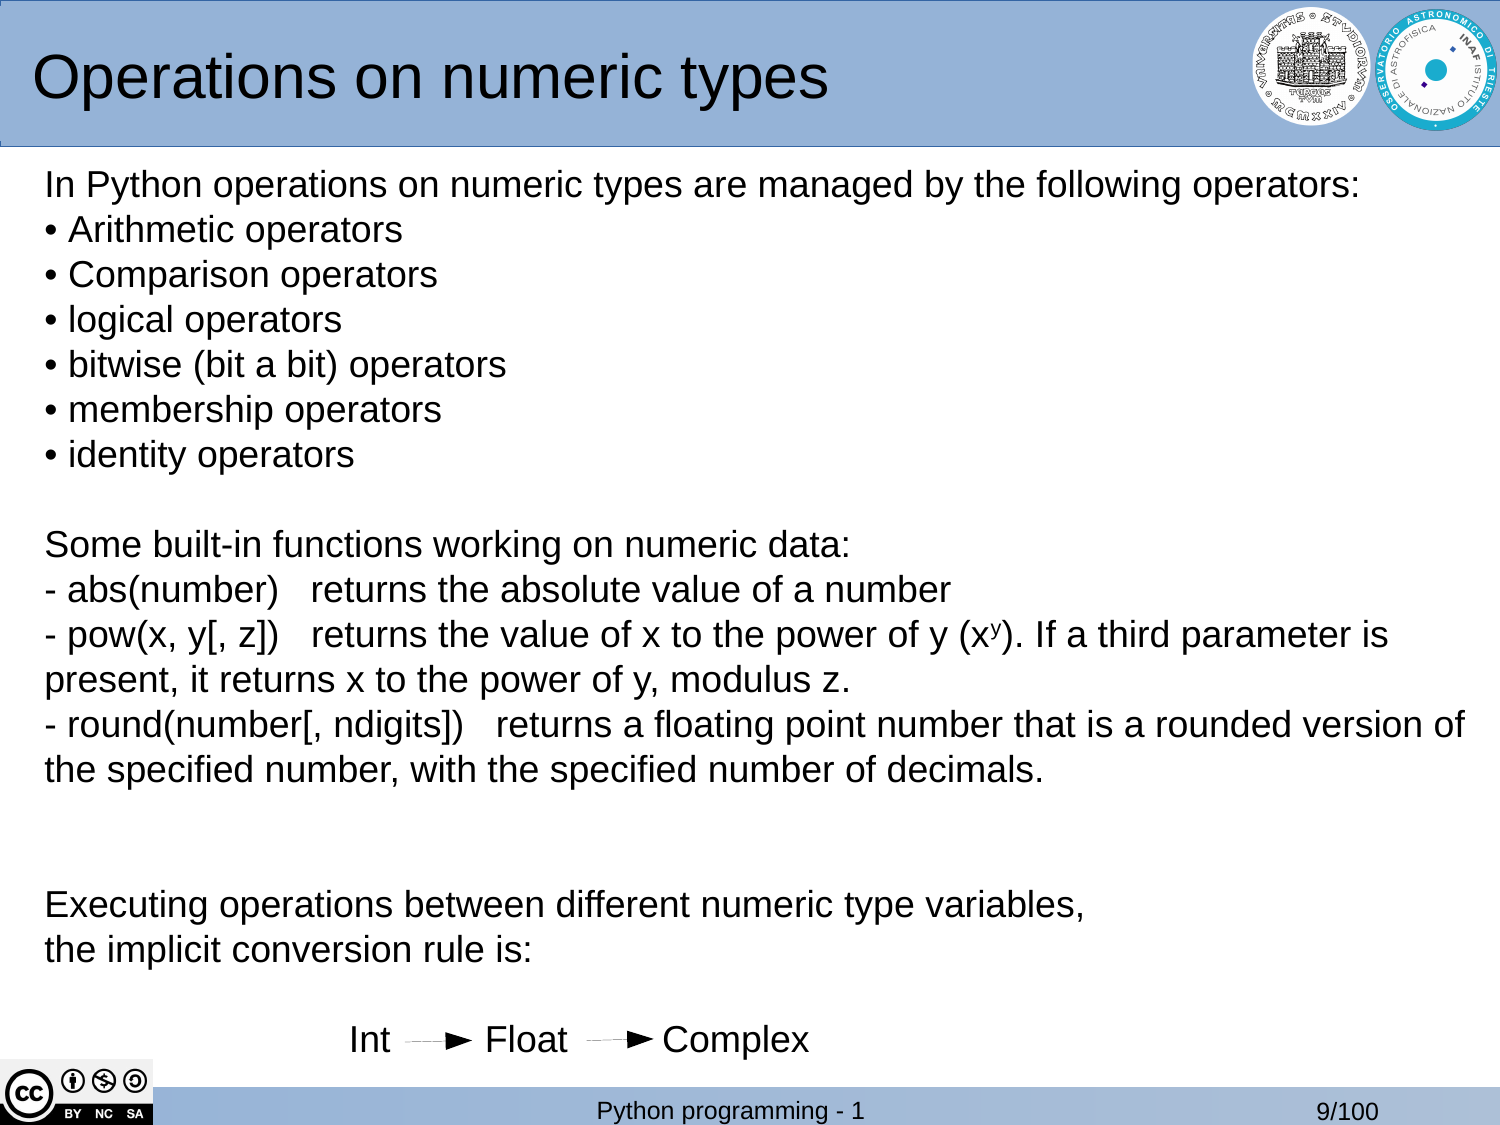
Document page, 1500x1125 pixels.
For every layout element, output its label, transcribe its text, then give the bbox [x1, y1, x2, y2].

picture [0, 1059, 153, 1125]
list In Python operations on numeric types are managed by the following operators: • Arithmetic operators • Comparison operators • logical operators • bitwise (bit a bit) operators • membership operators • identity operators Some built-in functions working on numeric data: - abs(number) returns the absolute value of a number - pow(x, y[, z]) returns the value of x to the power of y (xy). If a third parameter is present, it returns x to the power of y, modulus z. - round(number[, ndigits]) returns a floating point number that is a rounded version of the specified number, with the specified number of decimals. Executing operations between different numeric type variables, the implicit conversion rule is: Int Float Complex [29, 152, 1500, 1065]
text_box Operations on numeric types [0, 5, 1253, 141]
picture [1253, 0, 1500, 152]
